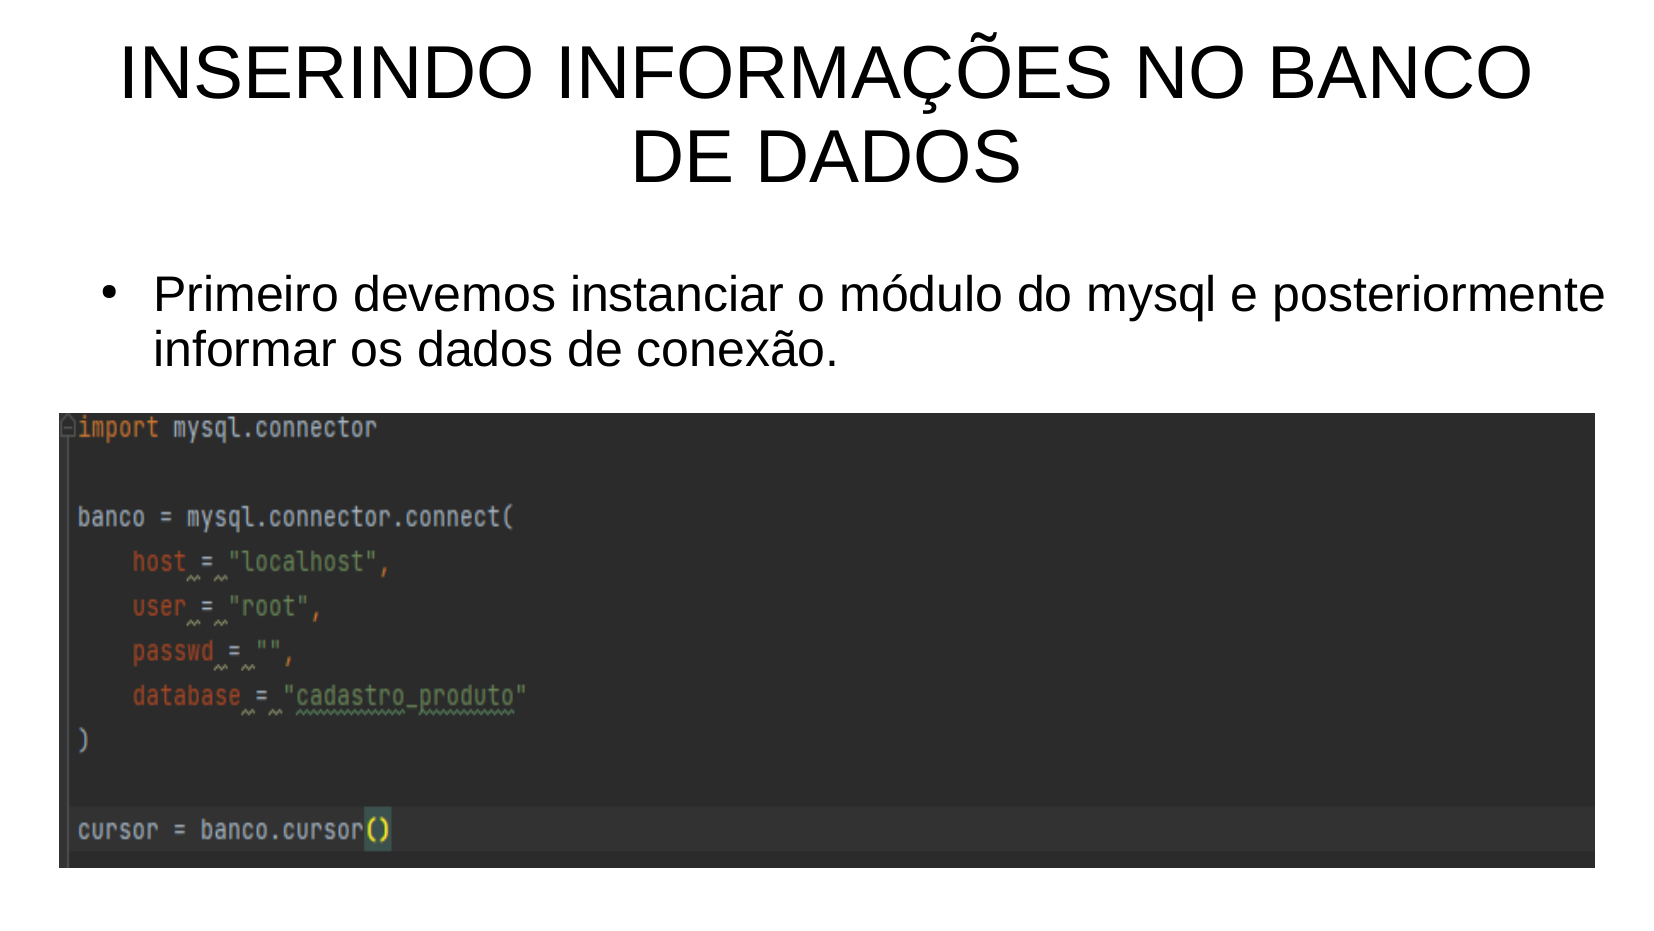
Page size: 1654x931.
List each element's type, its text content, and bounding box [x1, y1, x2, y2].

title INSERINDO INFORMAÇÕES NO BANCO DE DADOS [82, 30, 1571, 199]
picture [59, 413, 1595, 868]
list Primeiro devemos instanciar o módulo do mysql e posteriormente informar os dados de conexão. [82, 265, 1625, 432]
